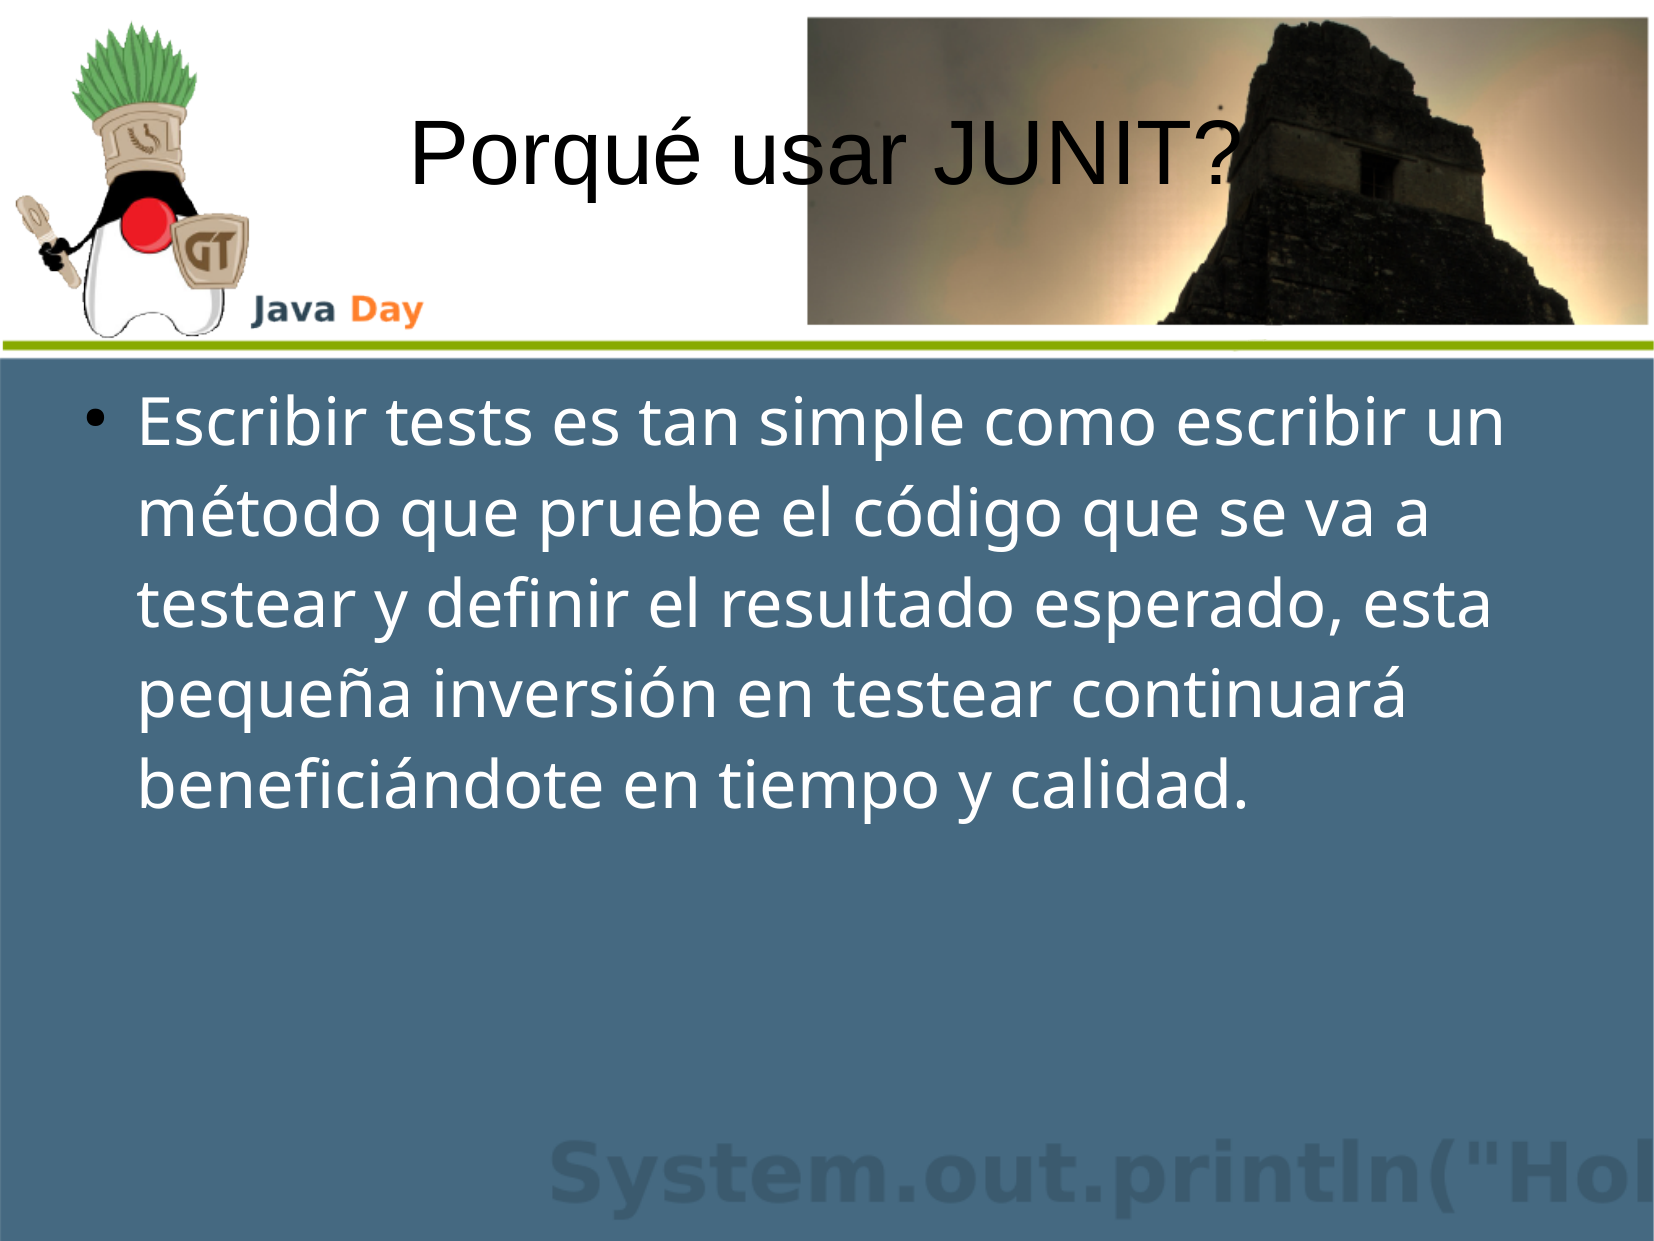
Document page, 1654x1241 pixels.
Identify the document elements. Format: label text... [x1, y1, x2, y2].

title Porqué usar JUNIT? [82, 49, 1571, 257]
picture [0, 0, 1654, 1241]
list Escribir tests es tan simple como escribir un método que pruebe el código que se va a testear y definir el resultado esperado, esta pequeña inversión en testear continuará beneficiándote en tiempo y calidad. [65, 374, 1554, 1193]
